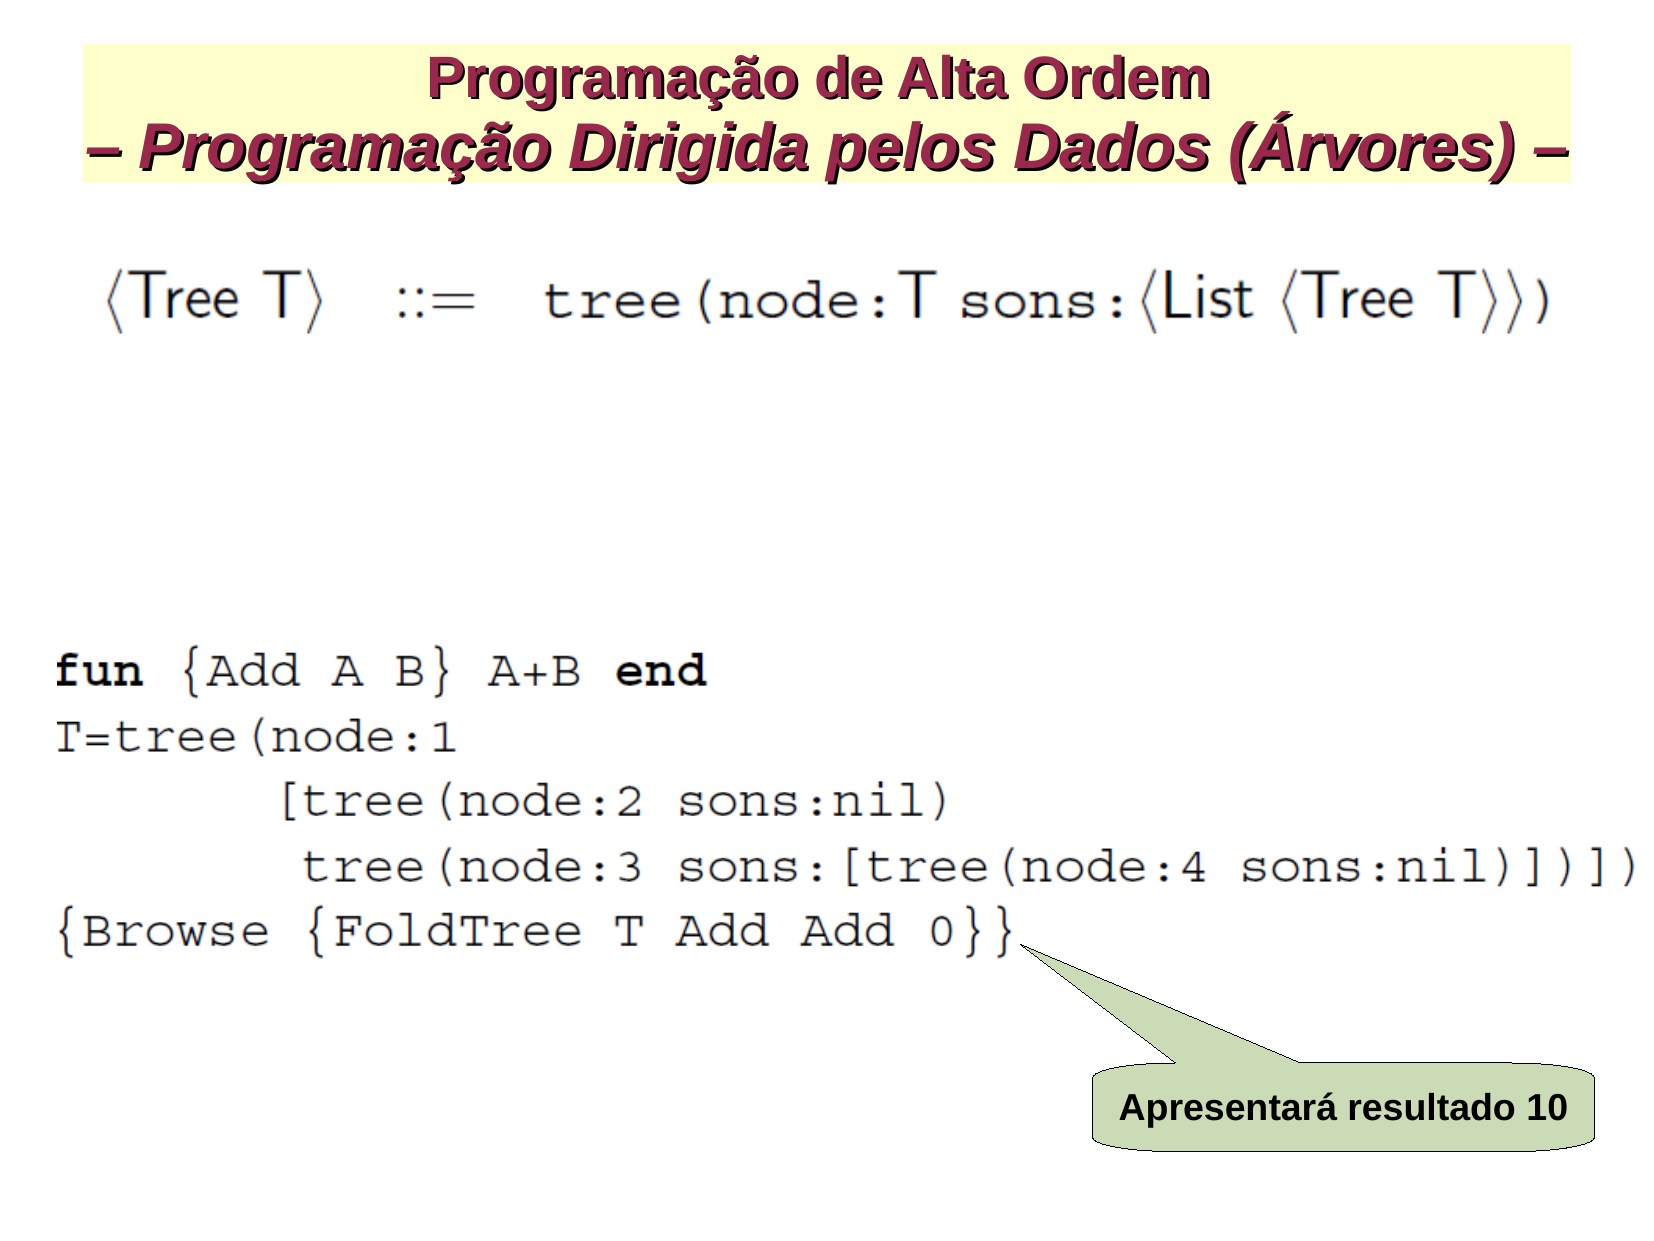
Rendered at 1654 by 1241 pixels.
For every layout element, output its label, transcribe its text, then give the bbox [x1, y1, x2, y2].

title Programação de Alta Ordem – Programação Dirigida pelos Dados (Árvores) – [82, 43, 1571, 183]
text_box Apresentará resultado 10 [1020, 944, 1595, 1152]
picture [91, 251, 1565, 336]
picture [57, 639, 1639, 968]
